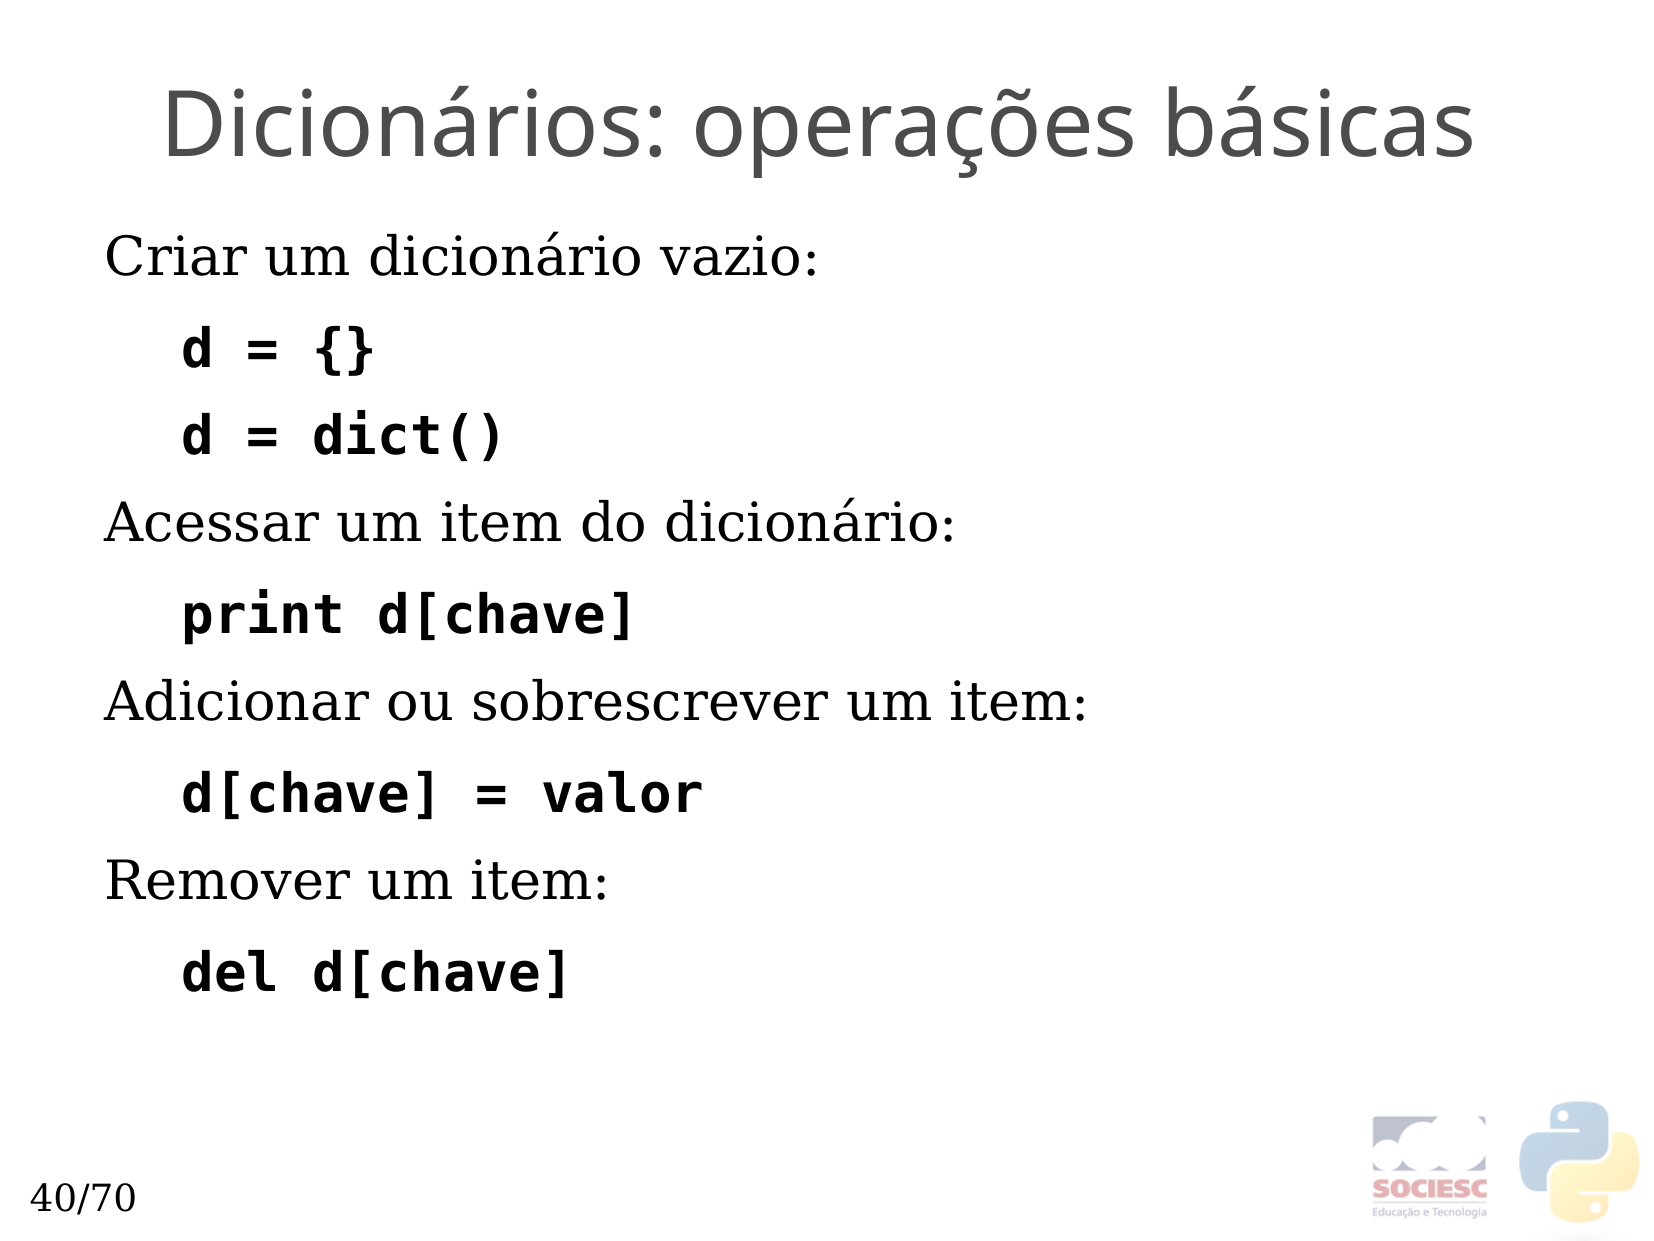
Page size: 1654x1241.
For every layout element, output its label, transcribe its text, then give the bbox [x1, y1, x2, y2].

list Criar um dicionário vazio: d = {} d = dict() Acessar um item do dicionário: print d[chave] Adicionar ou sobrescrever um item: d[chave] = valor Remover um item: del d[chave] [86, 225, 1576, 1088]
picture [1340, 1084, 1654, 1241]
title Dicionários: operações básicas [75, 17, 1564, 226]
